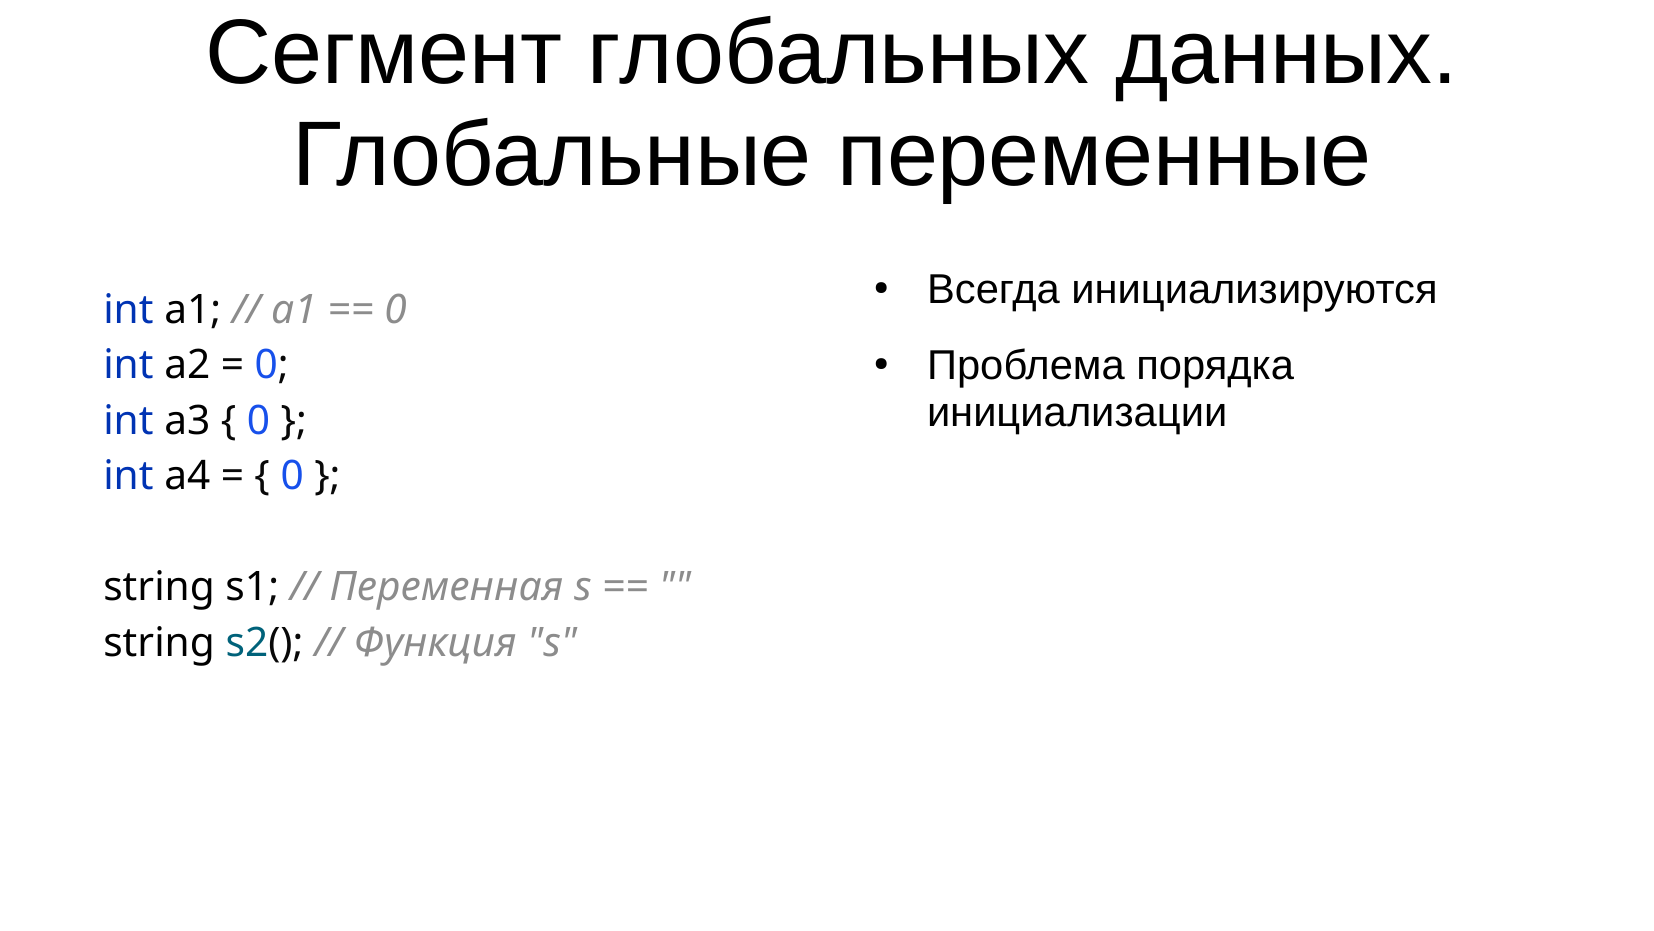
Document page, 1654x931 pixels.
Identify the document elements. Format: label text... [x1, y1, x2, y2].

list Всегда инициализируются Проблема порядка инициализации [856, 265, 1583, 798]
text_box int a1; // a1 == 0 int a2 = 0; int a3 { 0 }; int a4 = { 0 }; string s1; // Переменная s == "" string s2(); // Функция "s" [88, 272, 857, 787]
title Сегмент глобальных данных. Глобальные переменные [88, 0, 1577, 206]
